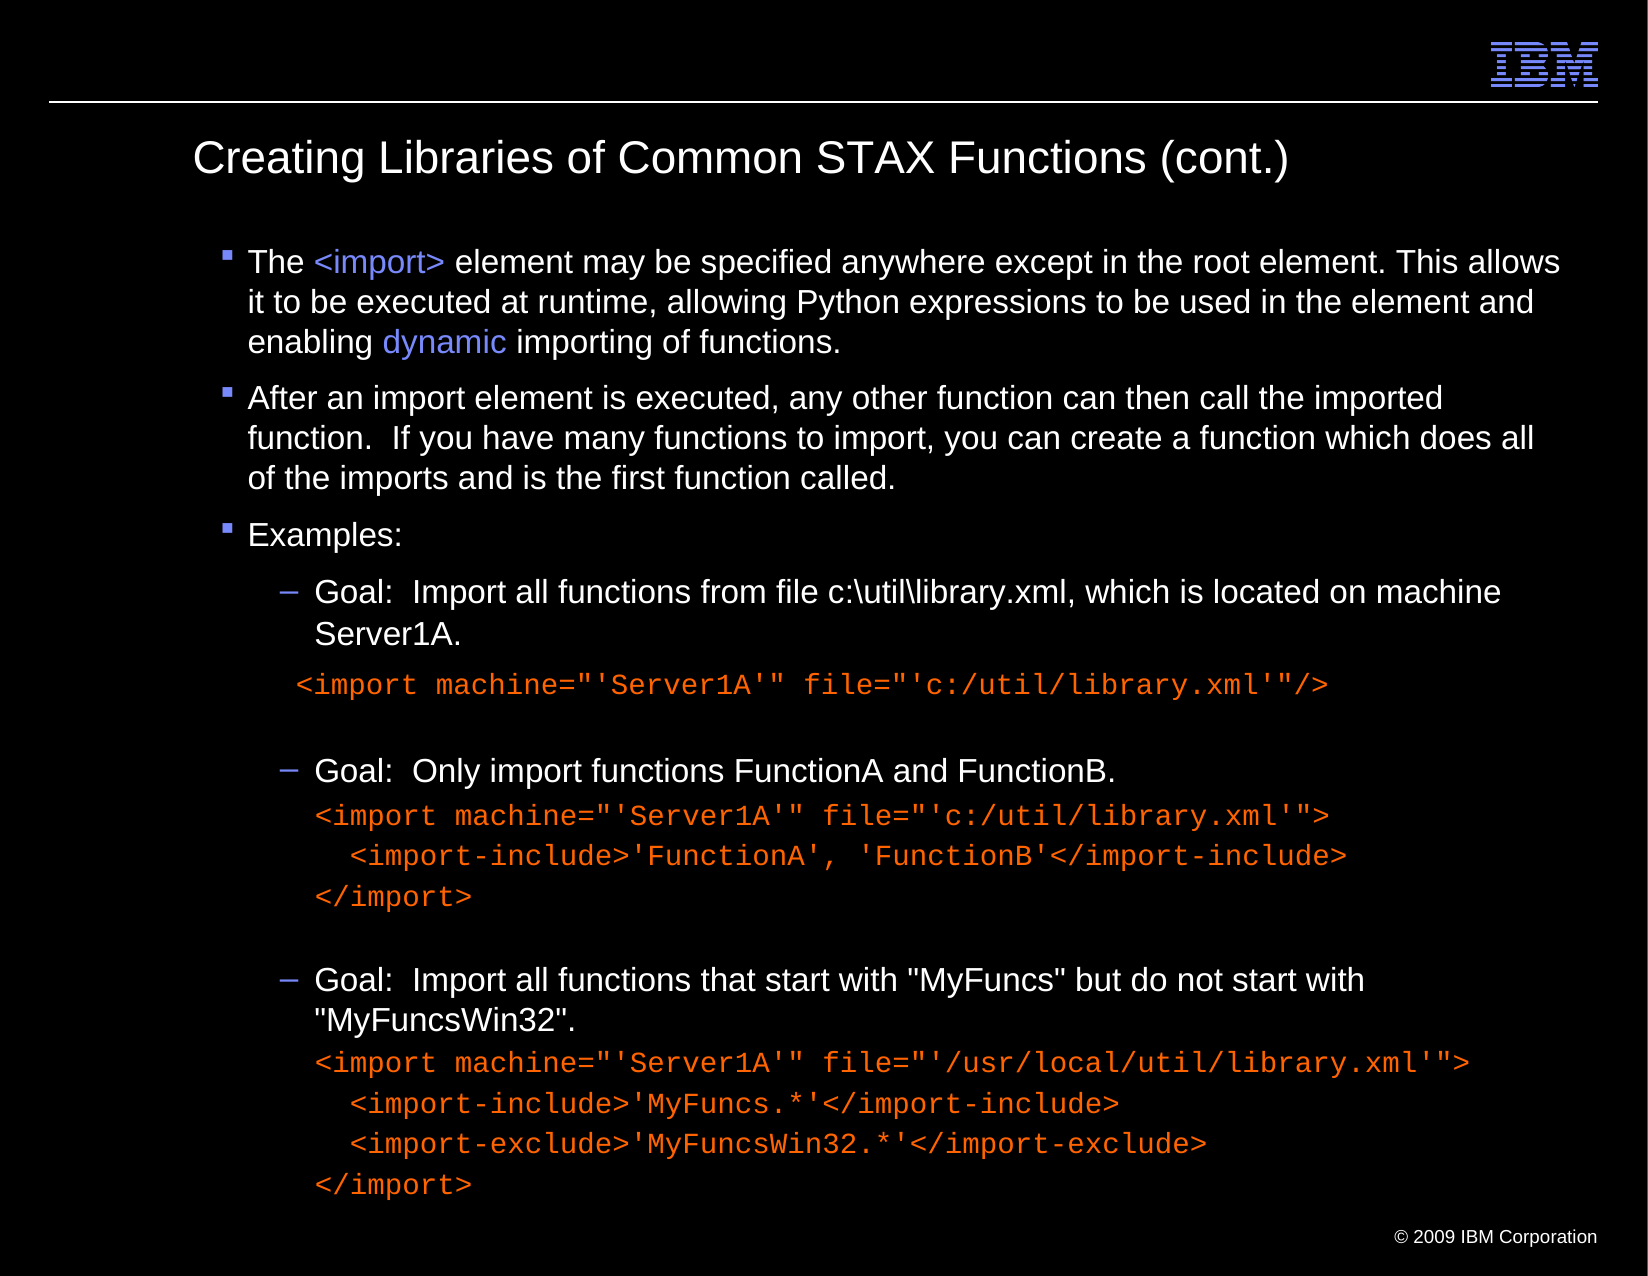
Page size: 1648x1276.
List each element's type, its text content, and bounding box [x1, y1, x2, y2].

text_box The <import> element may be specified anywhere except in the root element. This allows it to be executed at runtime, allowing Python expressions to be used in the element and enabling dynamic importing of functions. After an import element is executed, any other function can then call the imported function. If you have many functions to import, you can create a function which does all of the imports and is the first function called. Examples: Goal: Import all functions from file c:\util\library.xml, which is located on machine Server1A. <import machine="'Server1A'" file="'c:/util/library.xml'"/> Goal: Only import functions FunctionA and FunctionB. <import machine="'Server1A'" file="'c:/util/library.xml'"> <import-include>'FunctionA', 'FunctionB'</import-include> </import> Goal: Import all functions that start with "MyFuncs" but do not start with "MyFuncsWin32". <import machine="'Server1A'" file="'/usr/local/util/library.xml'"> <import-include>'MyFuncs.*'</import-include> <import-exclude>'MyFuncsWin32.*'</import-exclude> </import> [219, 240, 1570, 1201]
picture [1491, 42, 1598, 87]
title Creating Libraries of Common STAX Functions (cont.) [175, 125, 1648, 219]
